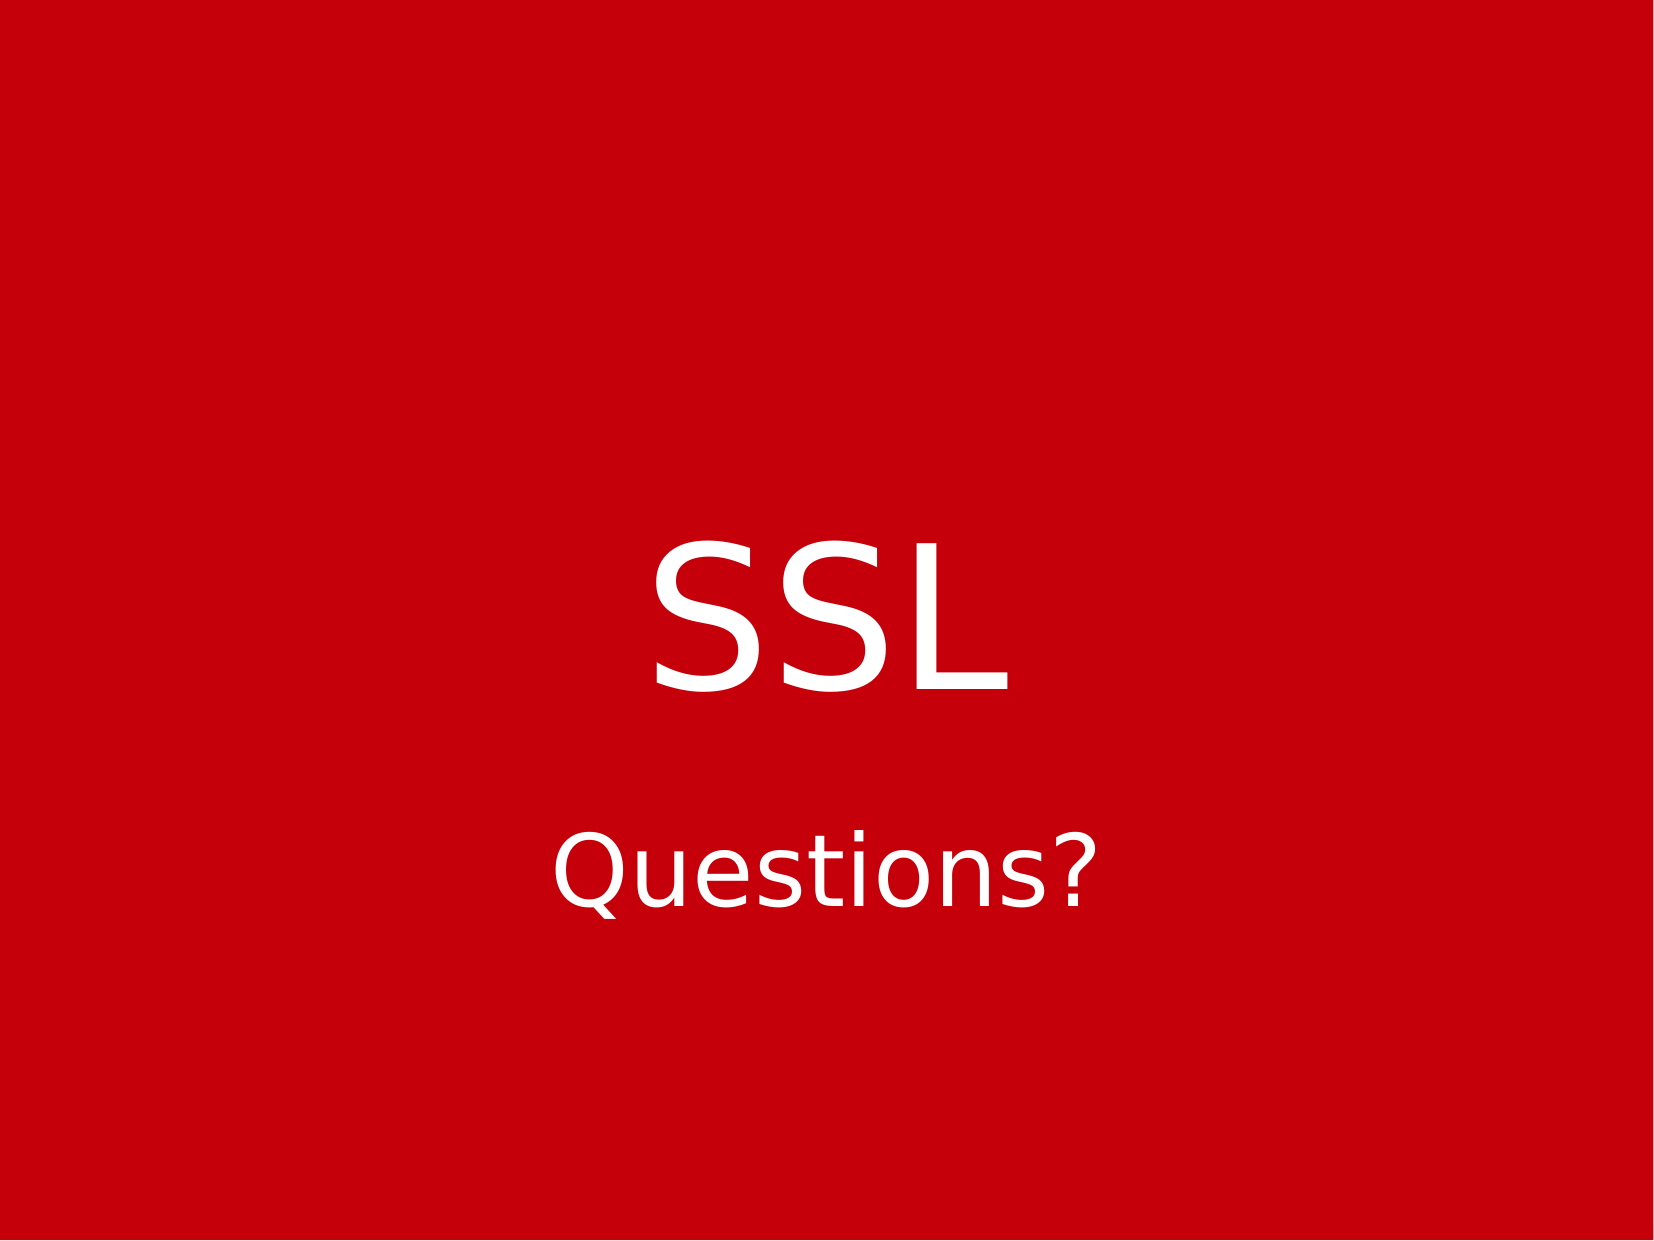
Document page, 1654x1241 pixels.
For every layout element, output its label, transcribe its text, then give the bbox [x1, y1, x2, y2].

text_box Questions? [535, 806, 1118, 938]
subtitle SSL [0, 0, 1654, 1241]
